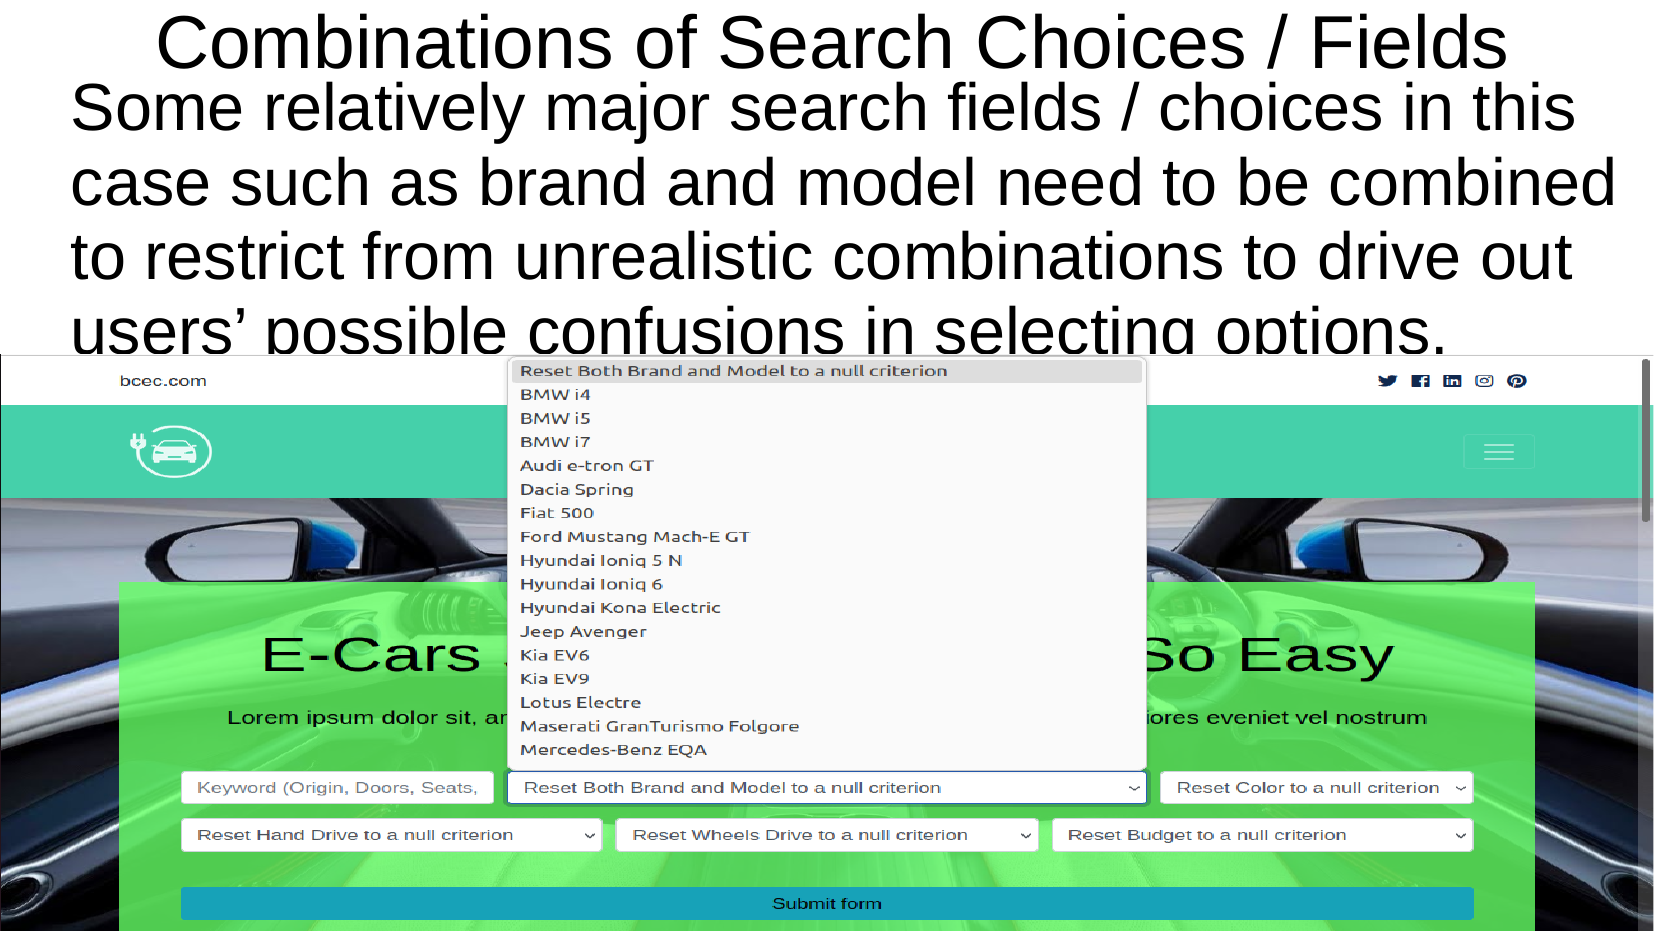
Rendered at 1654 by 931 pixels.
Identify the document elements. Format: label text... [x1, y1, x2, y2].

list Some relatively major search fields / choices in this case such as brand and model need to be combined to restrict from unrealistic combinations to drive out users’ possible confusions in selecting options. [0, 69, 1654, 354]
title Combinations of Search Choices / Fields [88, 0, 1577, 69]
picture [0, 354, 1654, 931]
